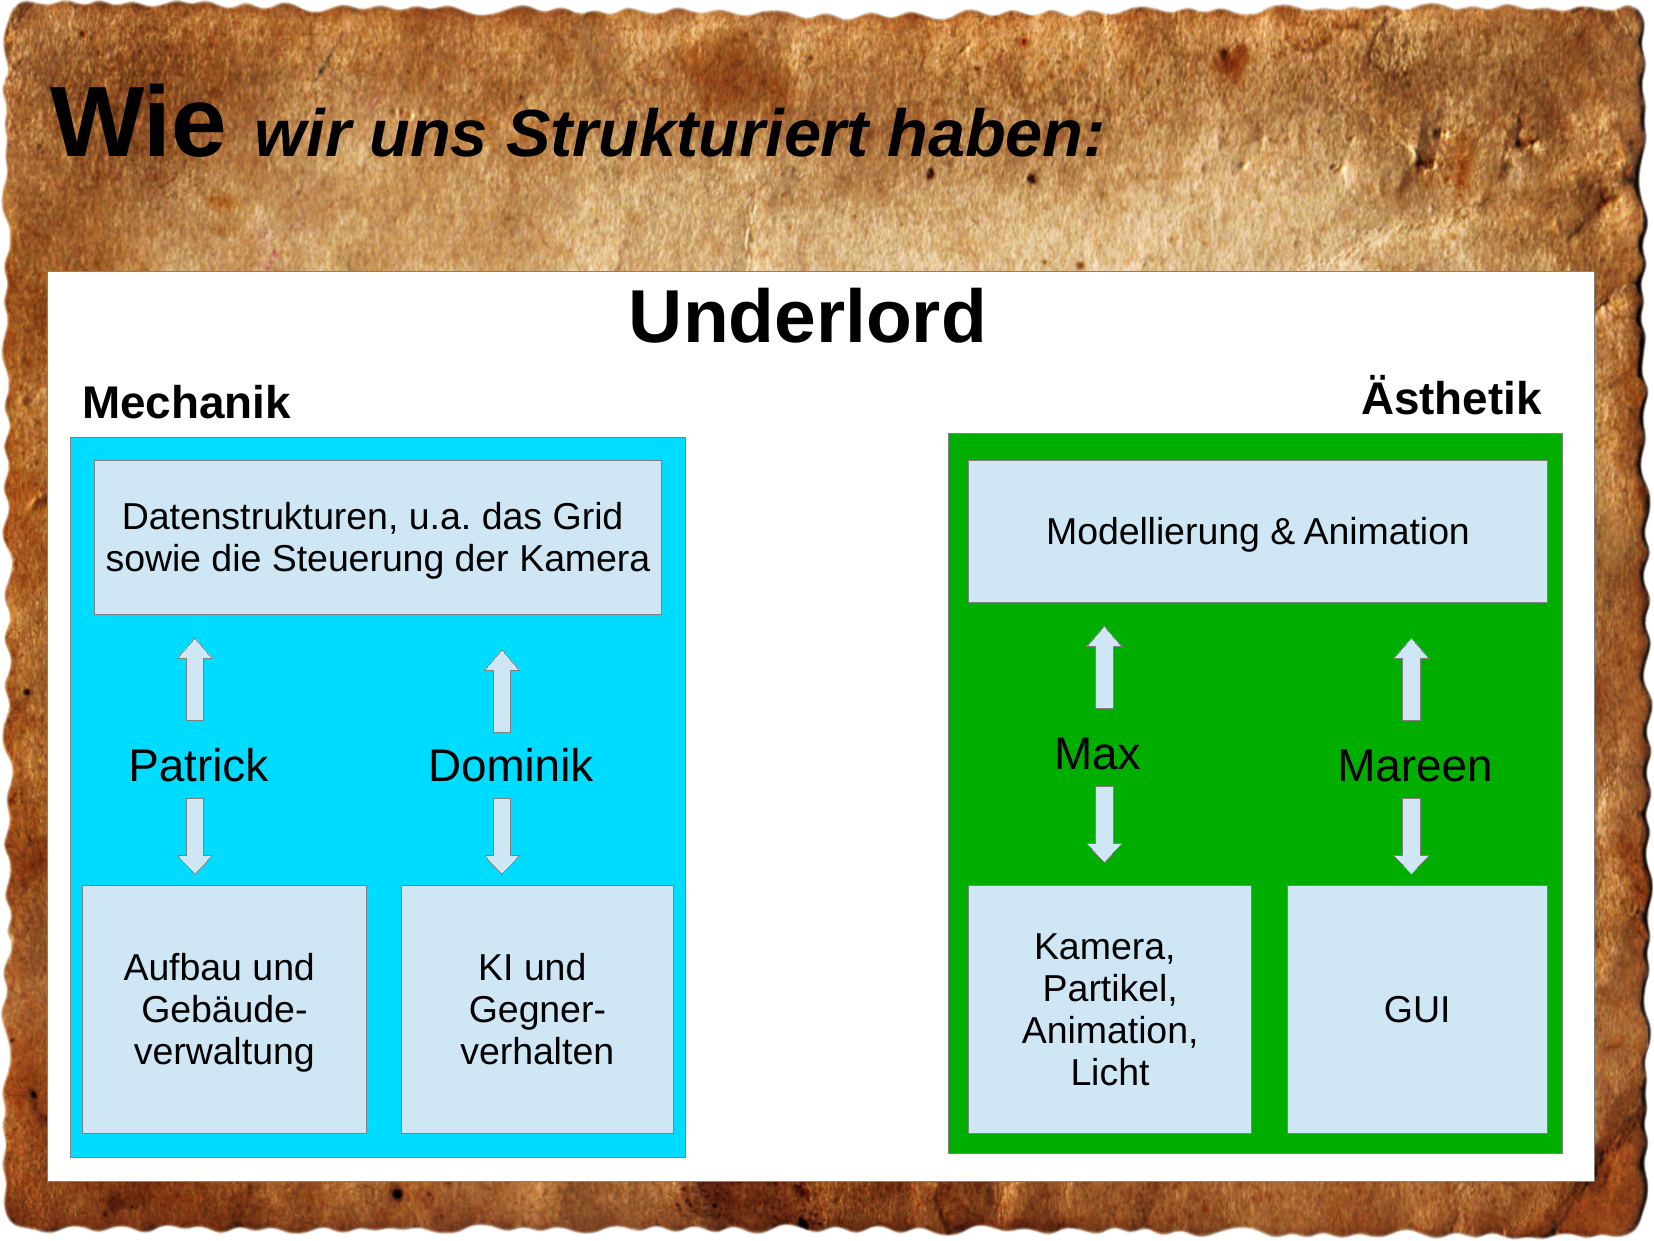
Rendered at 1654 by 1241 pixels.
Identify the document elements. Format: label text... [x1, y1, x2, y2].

text_box Modellierung & Animation [968, 460, 1548, 603]
text_box Mechanik [67, 369, 319, 438]
text_box Aufbau und Gebäude- verwaltung [82, 885, 367, 1134]
text_box Underlord [614, 267, 1035, 367]
text_box GUI [1287, 885, 1548, 1134]
text_box Wie wir uns Strukturiert haben: [35, 58, 1141, 201]
text_box Max [1039, 720, 1156, 787]
text_box Patrick [113, 732, 284, 799]
text_box KI und Gegner- verhalten [401, 885, 674, 1134]
text_box Ästhetik [1346, 366, 1557, 433]
text_box Datenstrukturen, u.a. das Grid sowie die Steuerung der Kamera [94, 460, 662, 615]
text_box Kamera, Partikel, Animation, Licht [968, 885, 1252, 1134]
picture [0, 0, 1654, 1241]
text_box Mareen [1322, 732, 1508, 799]
text_box [47, 271, 1595, 1182]
text_box Dominik [413, 732, 609, 799]
